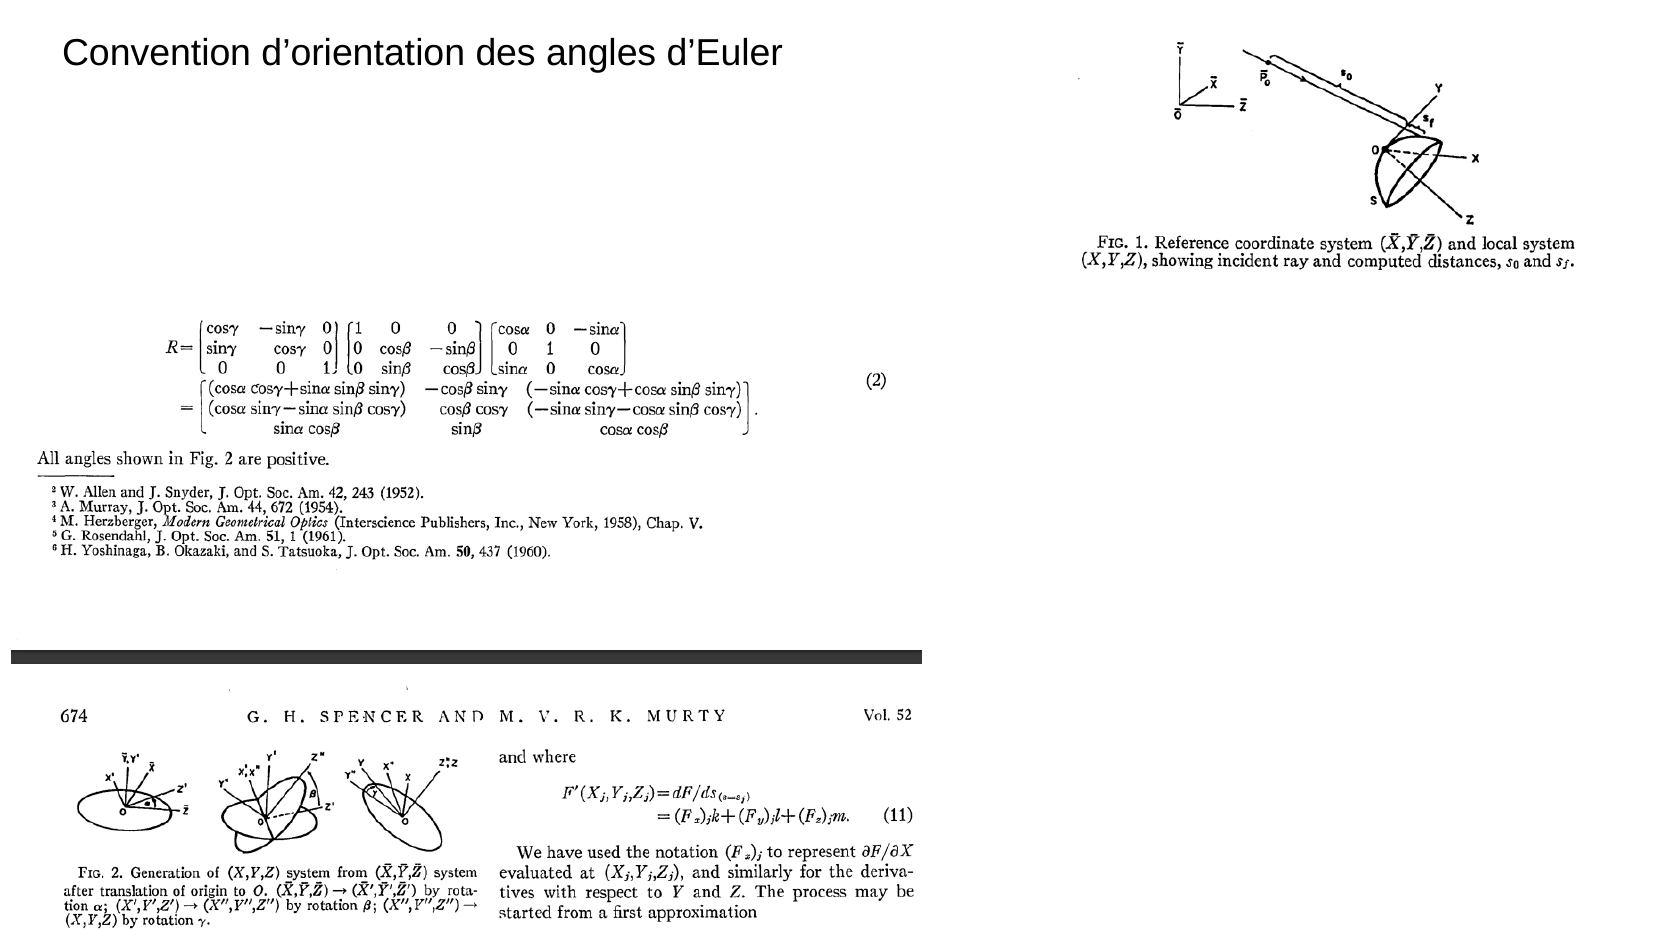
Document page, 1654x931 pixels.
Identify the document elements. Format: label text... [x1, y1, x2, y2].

text_box Convention d’orientation des angles d’Euler [47, 23, 1059, 81]
picture [1059, 23, 1583, 277]
picture [11, 307, 922, 930]
